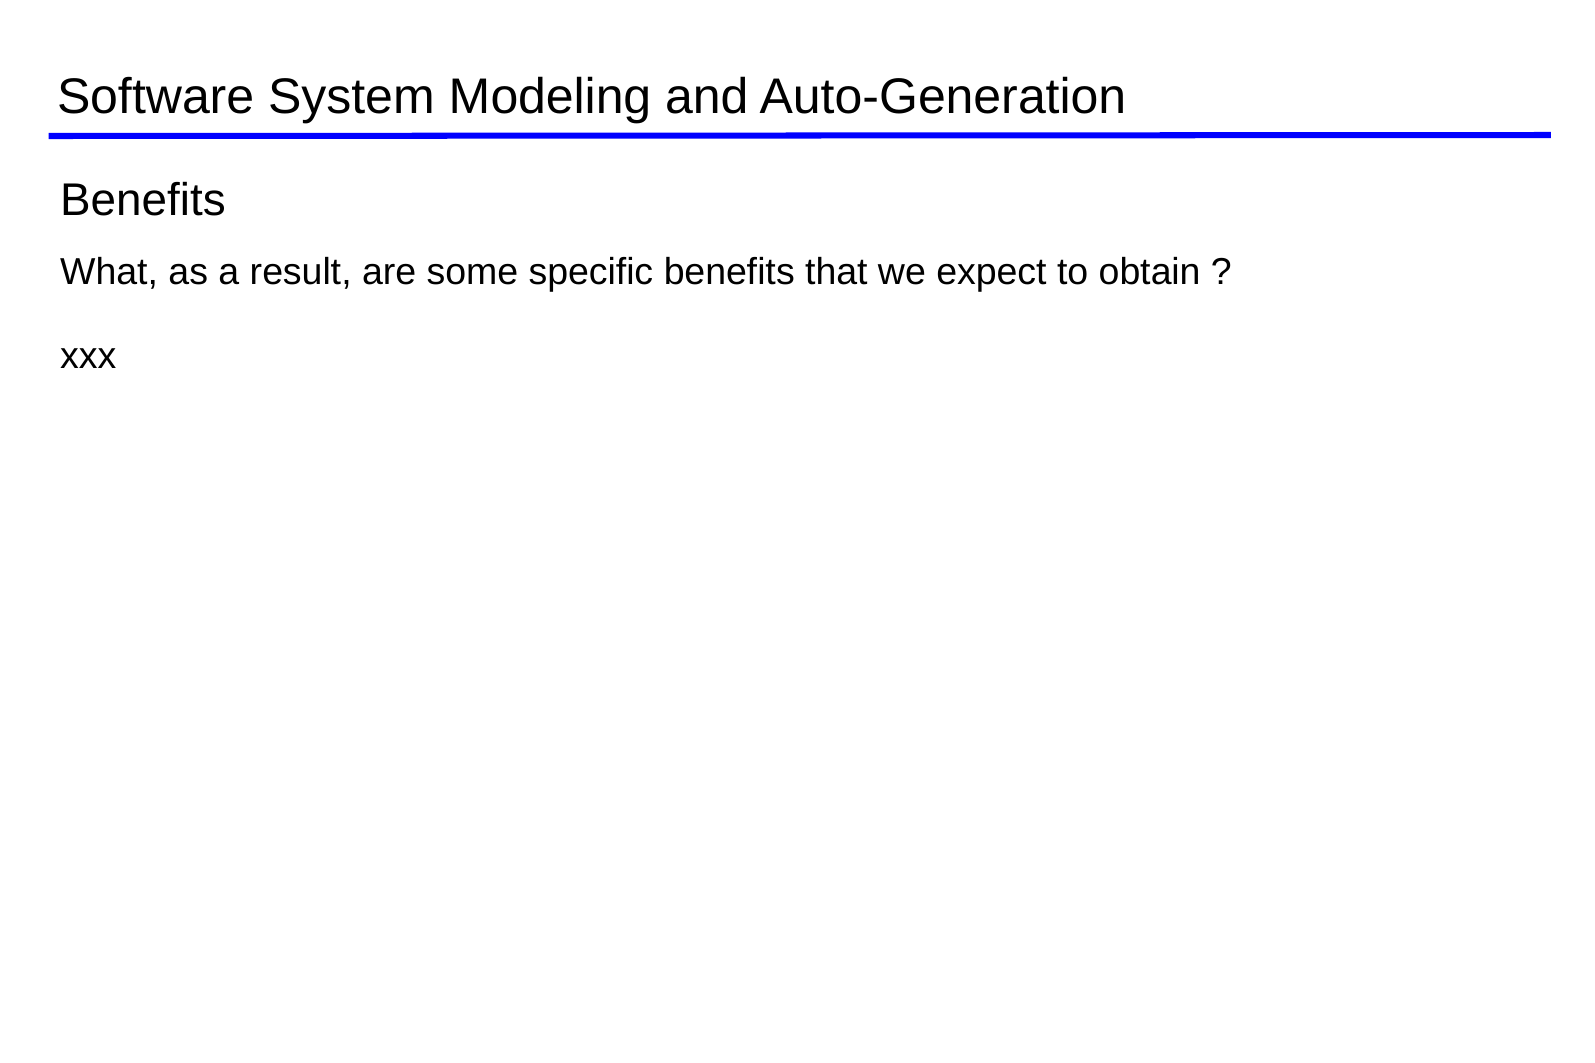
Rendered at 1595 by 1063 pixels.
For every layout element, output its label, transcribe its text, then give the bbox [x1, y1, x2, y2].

text_box Software System Modeling and Auto-Generation [42, 60, 1142, 132]
text_box What, as a result, are some specific benefits that we expect to obtain ? xxx [45, 243, 1247, 385]
text_box Benefits [45, 166, 241, 233]
